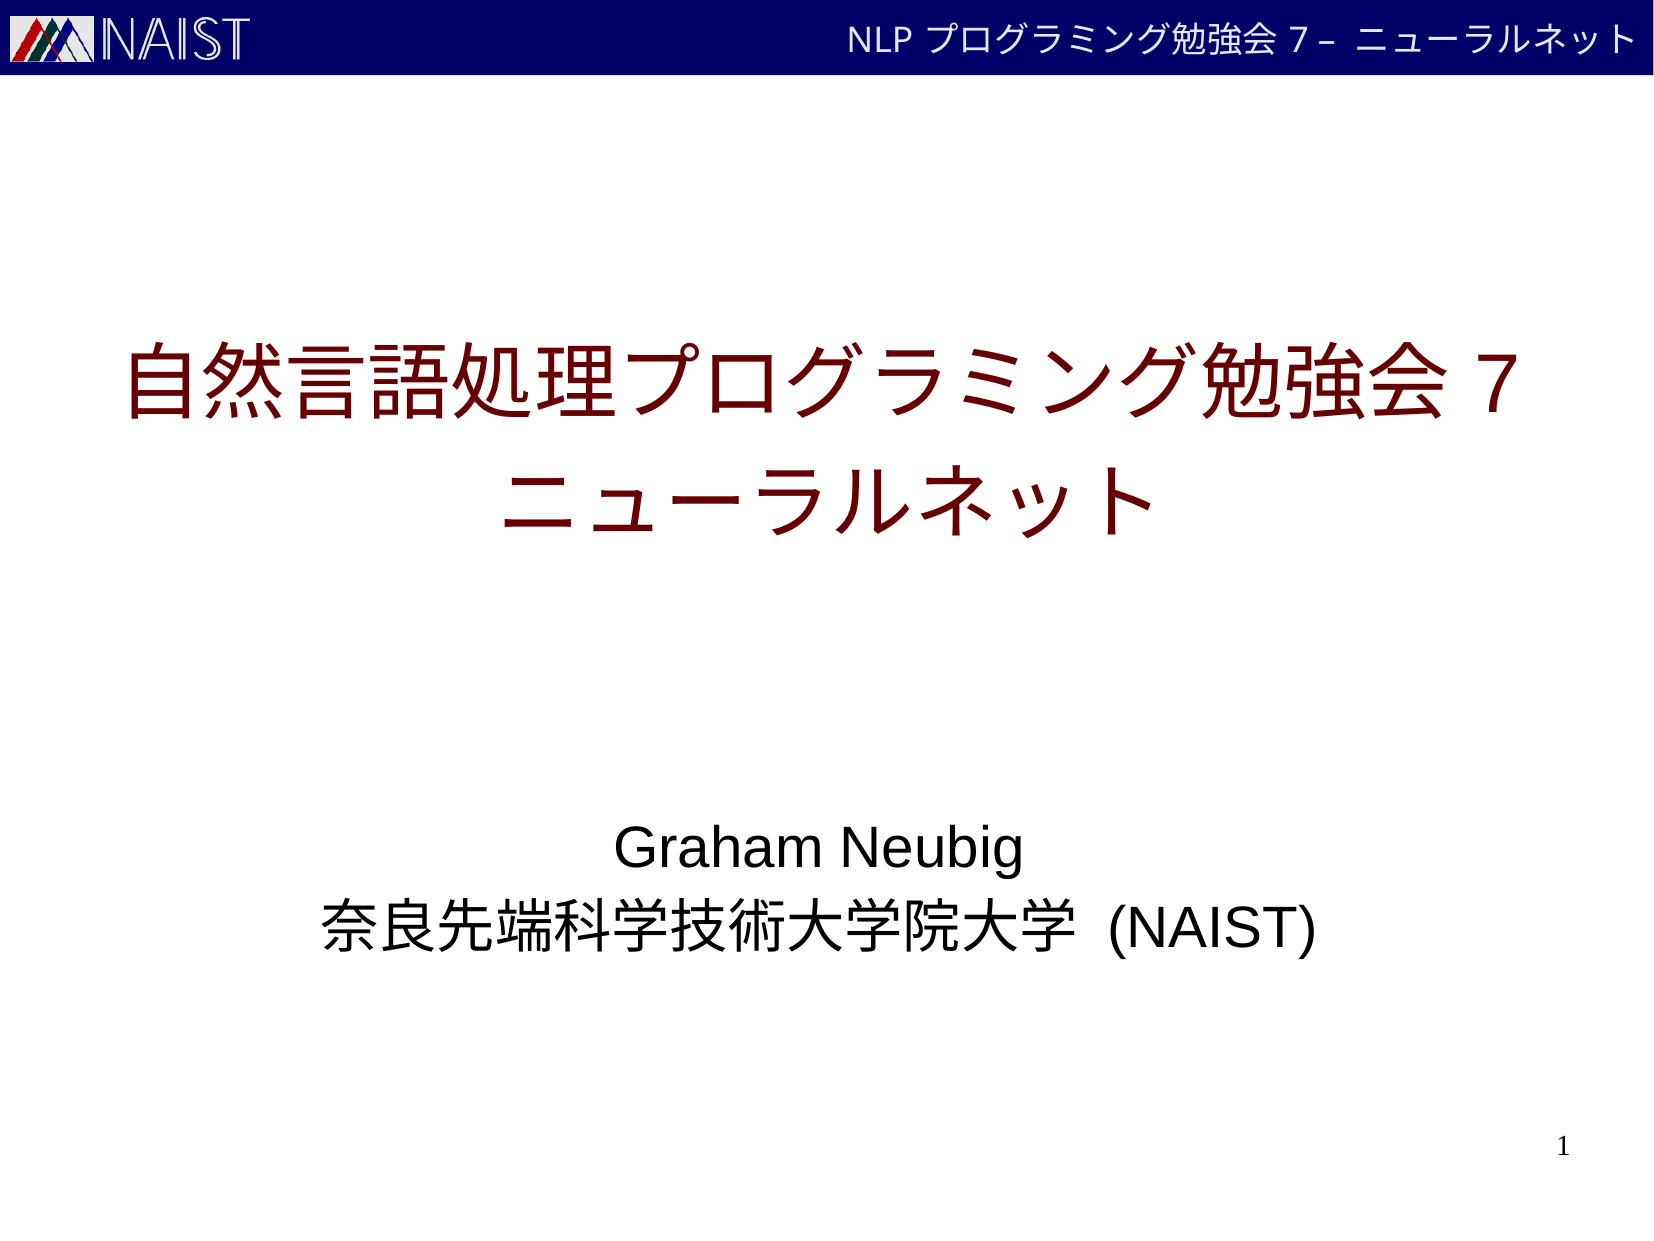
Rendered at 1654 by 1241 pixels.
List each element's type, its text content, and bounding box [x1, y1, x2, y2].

picture [10, 16, 94, 62]
picture [102, 17, 251, 60]
subtitle Graham Neubig 奈良先端科学技術大学院大学 (NAIST) [75, 780, 1564, 999]
title 自然言語処理プログラミング勉強会7 ニューラルネット [86, 339, 1576, 533]
